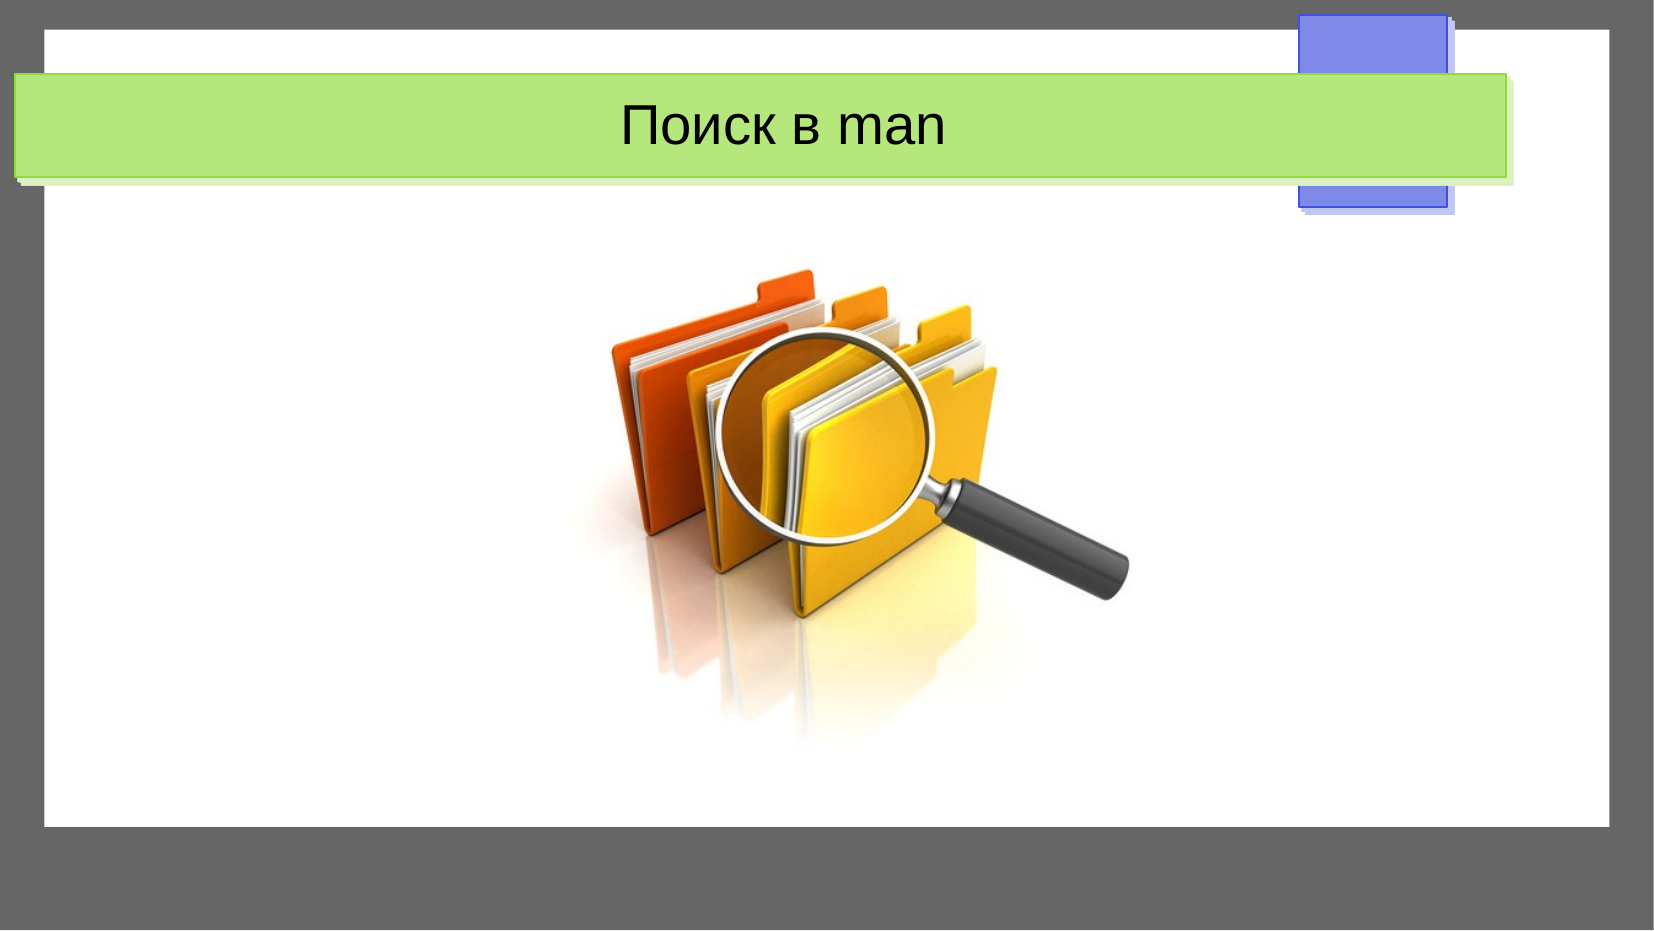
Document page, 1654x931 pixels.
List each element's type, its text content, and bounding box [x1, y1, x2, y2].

title Поиск в man [620, 73, 1654, 178]
picture [391, 234, 1300, 768]
